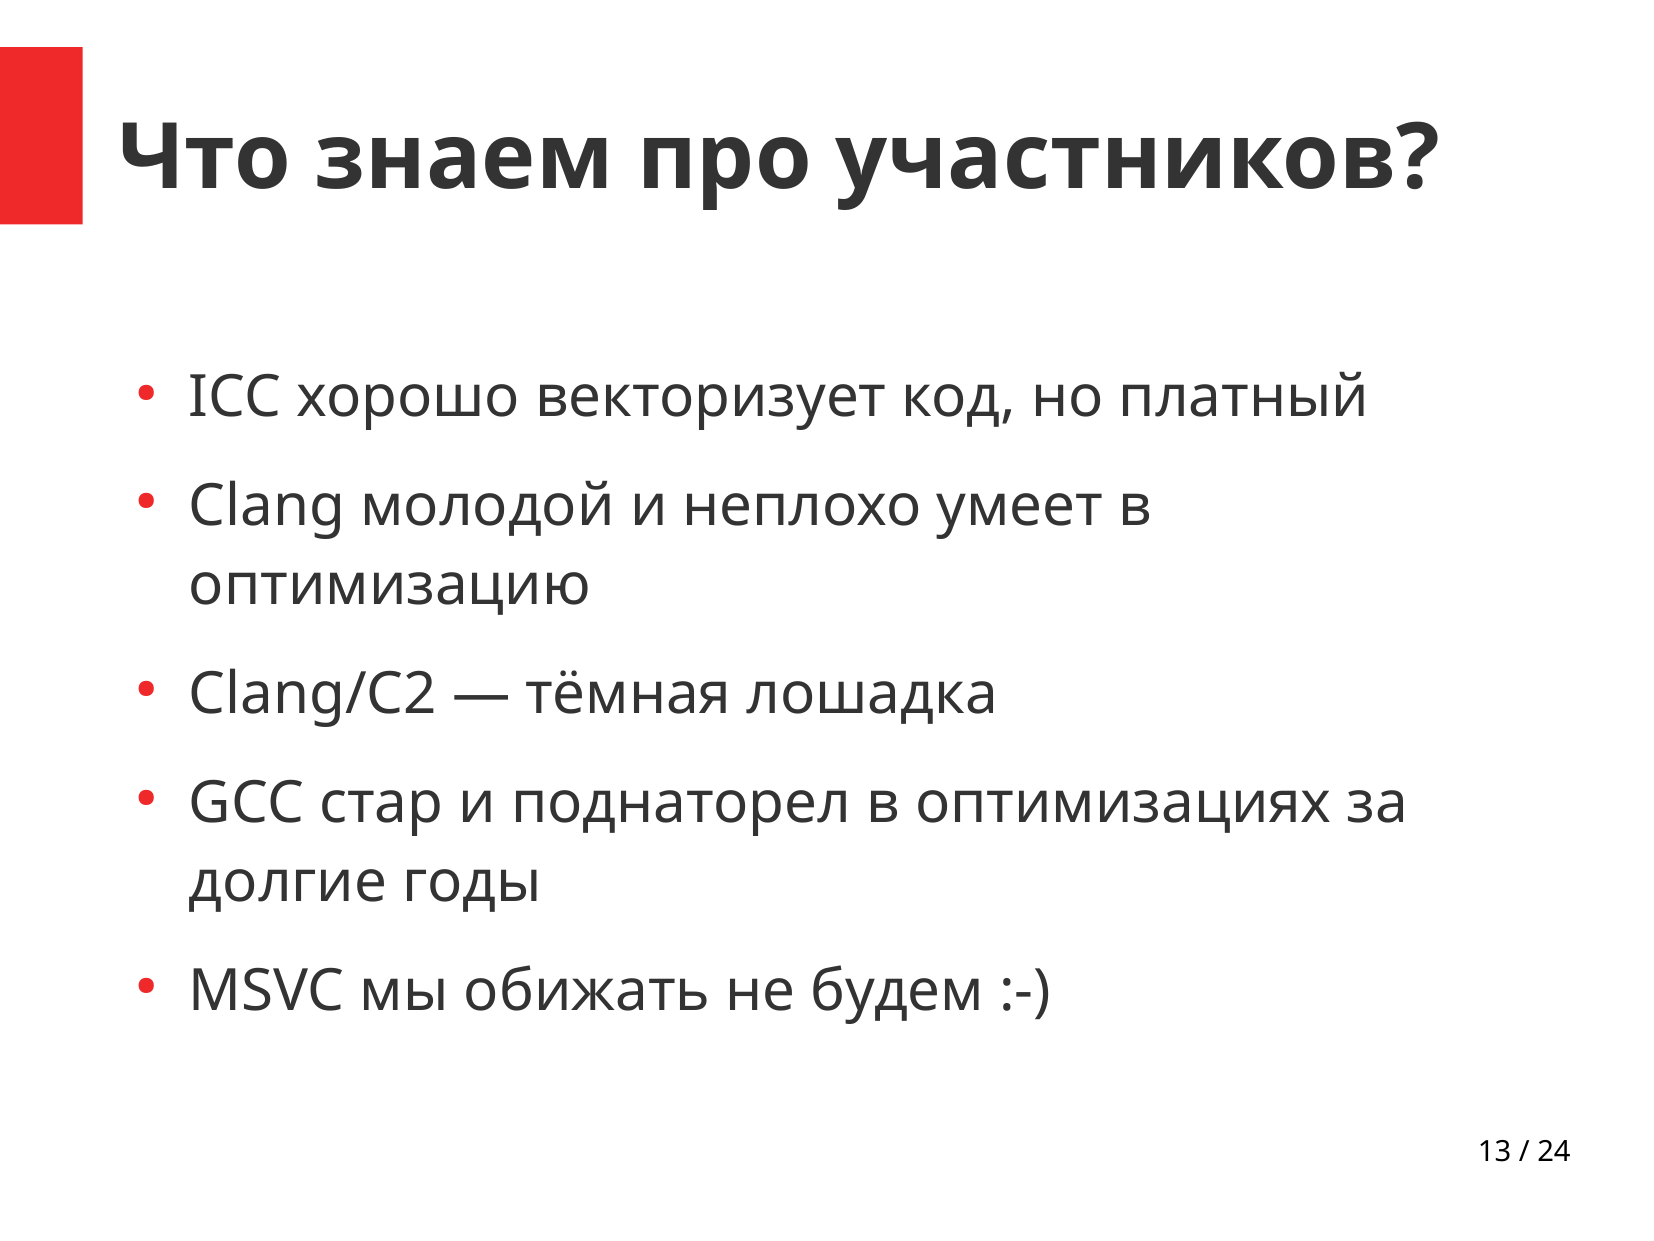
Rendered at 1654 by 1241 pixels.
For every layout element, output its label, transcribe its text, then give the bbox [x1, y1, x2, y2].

list ICC хорошо векторизует код, но платный Clang молодой и неплохо умеет в оптимизацию Clang/C2 — тёмная лошадка GCC стар и поднаторел в оптимизациях за долгие годы MSVC мы обижать не будем :-) [118, 354, 1536, 1074]
title Что знаем про участников? [118, 49, 1571, 257]
